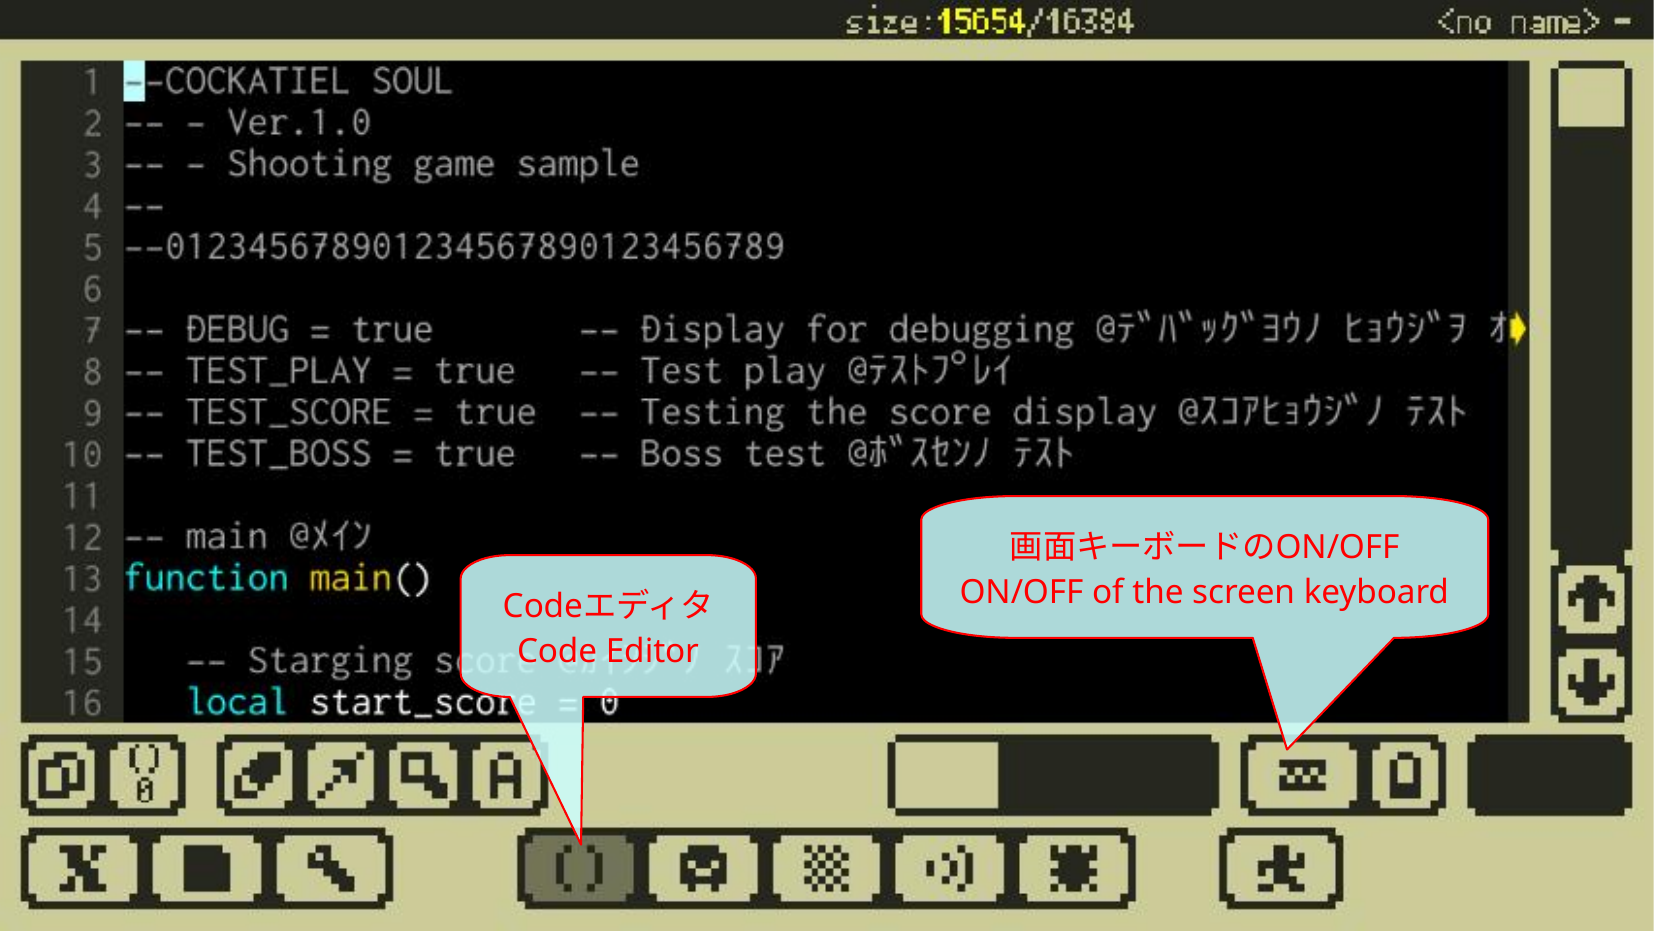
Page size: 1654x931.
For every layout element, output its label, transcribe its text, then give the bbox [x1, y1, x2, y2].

text_box Codeエディタ Code Editor [460, 555, 756, 845]
text_box 画面キーボードのON/OFF ON/OFF of the screen keyboard [921, 496, 1489, 750]
picture [0, 0, 1654, 931]
